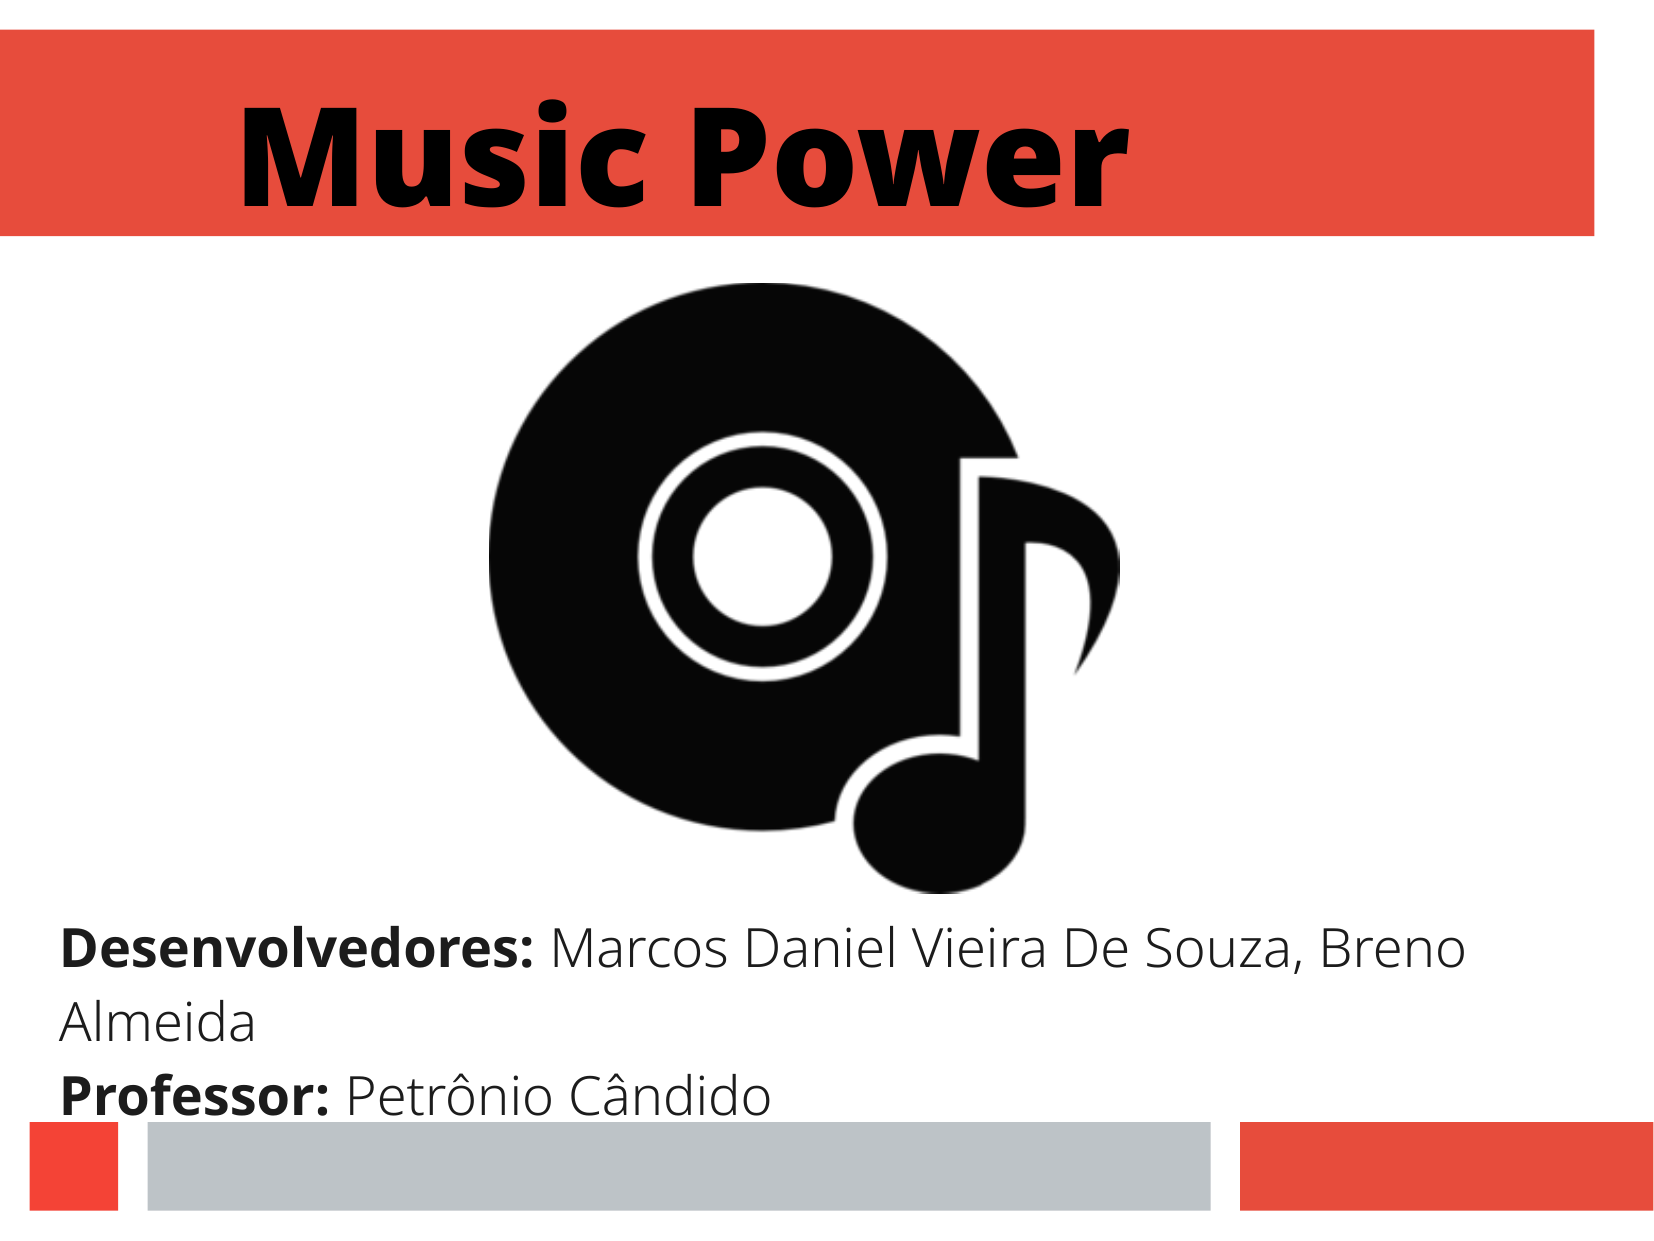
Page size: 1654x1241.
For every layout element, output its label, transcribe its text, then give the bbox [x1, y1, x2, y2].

picture [489, 283, 1120, 895]
title Music Power [59, 59, 1595, 207]
subtitle Desenvolvedores: Marcos Daniel Vieira De Souza, Breno Almeida Professor: Petrônio Cândido [59, 909, 1565, 1093]
